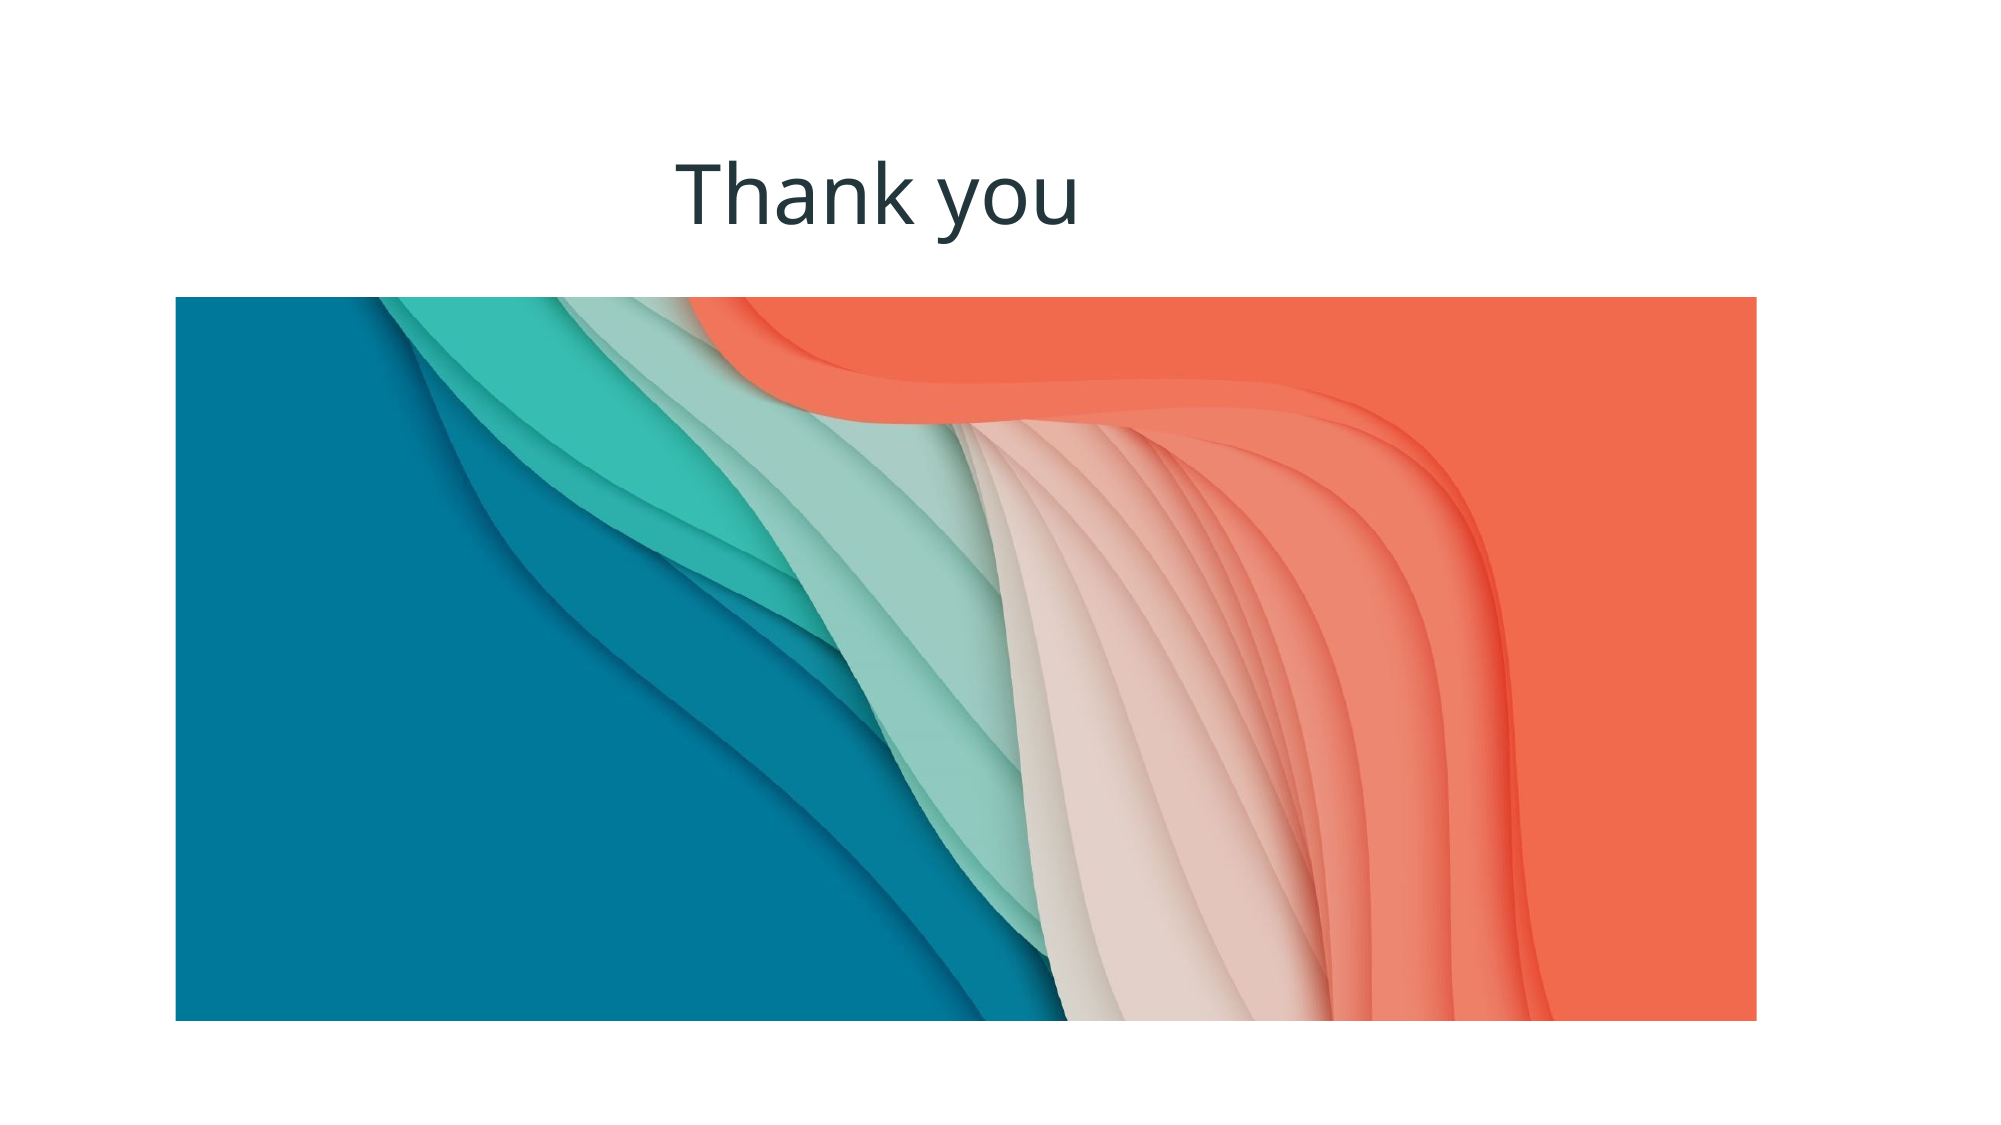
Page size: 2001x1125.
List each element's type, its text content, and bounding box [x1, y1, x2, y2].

picture [849, 839, 854, 847]
picture [663, 685, 673, 691]
picture [942, 861, 949, 868]
title Thank you [175, 82, 1756, 297]
picture [905, 828, 913, 837]
picture [782, 782, 789, 788]
picture [499, 522, 505, 530]
picture [745, 749, 754, 760]
picture [916, 915, 924, 923]
picture [560, 596, 568, 607]
picture [379, 297, 1757, 1021]
picture [464, 457, 470, 465]
